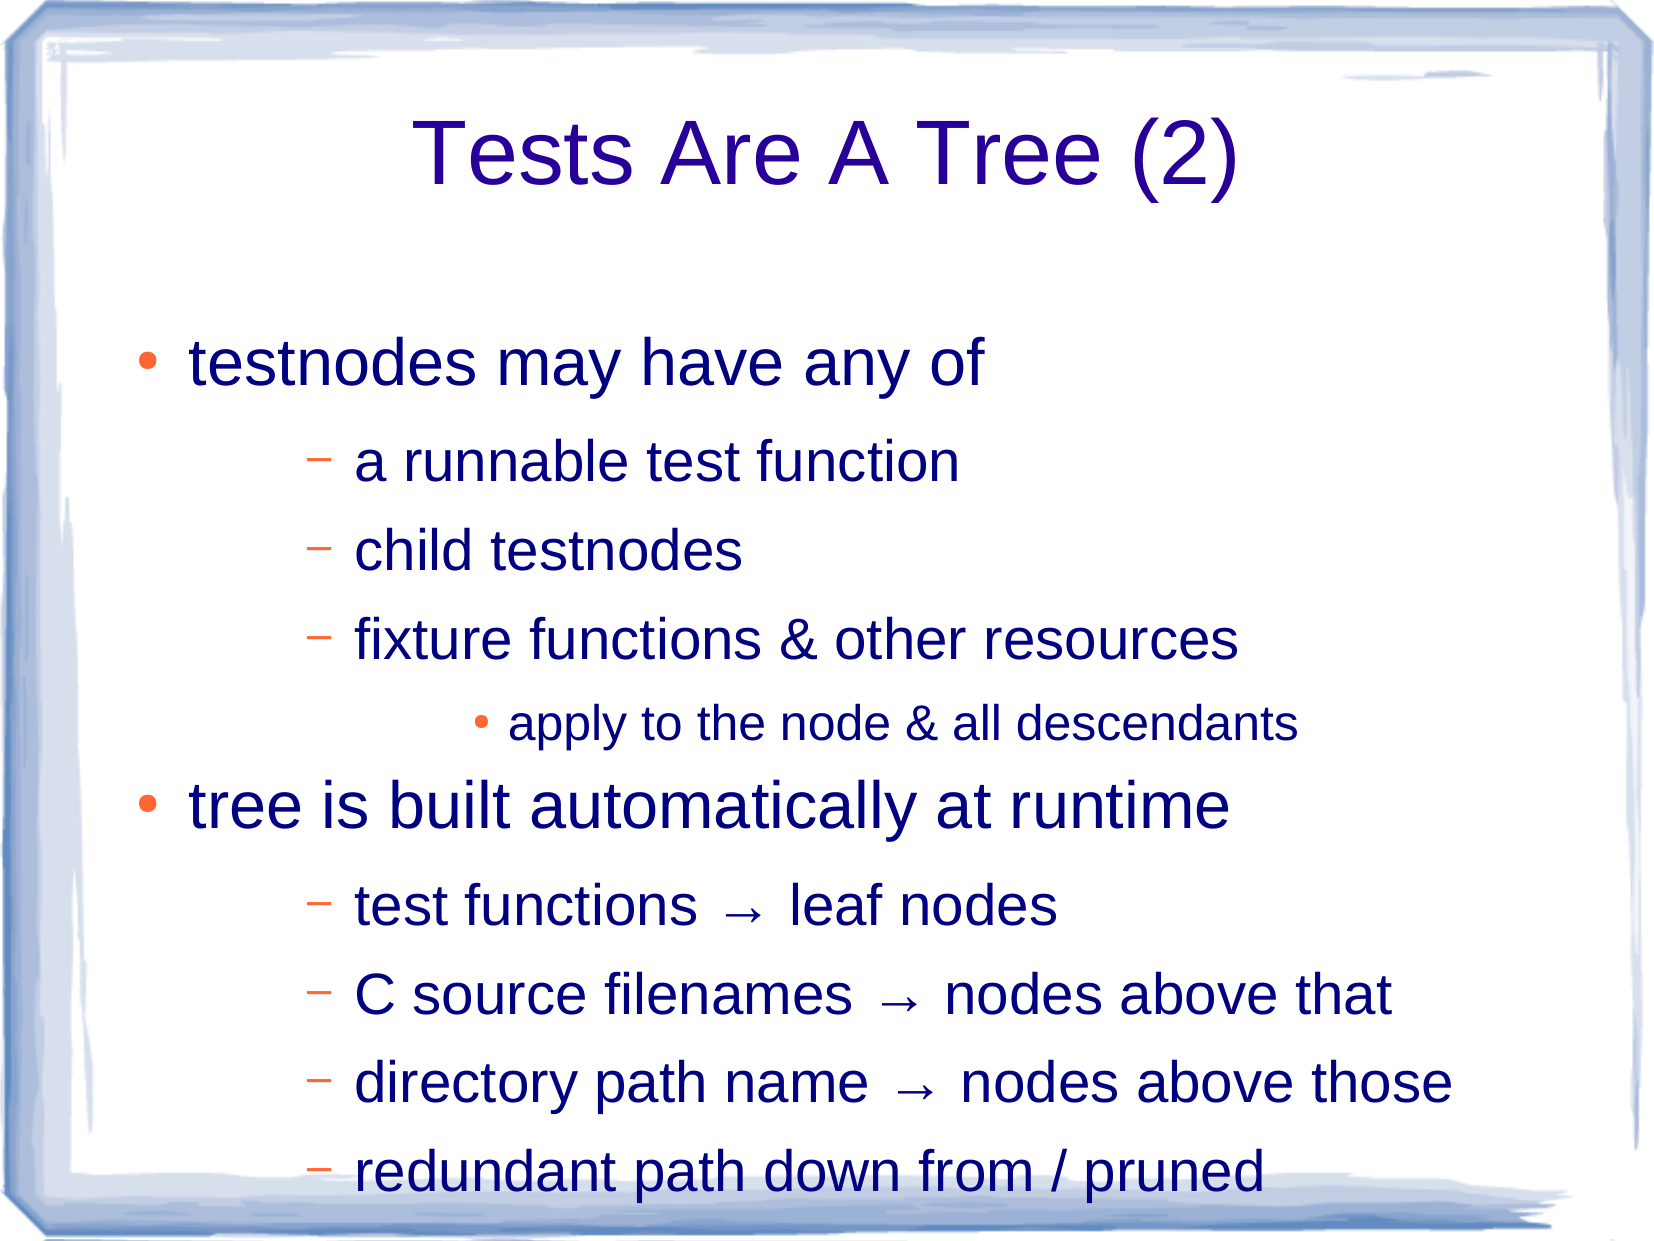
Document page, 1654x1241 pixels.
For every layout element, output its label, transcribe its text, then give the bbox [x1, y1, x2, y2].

title Tests Are A Tree (2) [82, 56, 1571, 250]
picture [0, 0, 1654, 1241]
list testnodes may have any of a runnable test function child testnodes fixture functions & other resources apply to the node & all descendants tree is built automatically at runtime test functions → leaf nodes C source filenames → nodes above that directory path name → nodes above those redundant path down from / pruned [118, 324, 1571, 1204]
